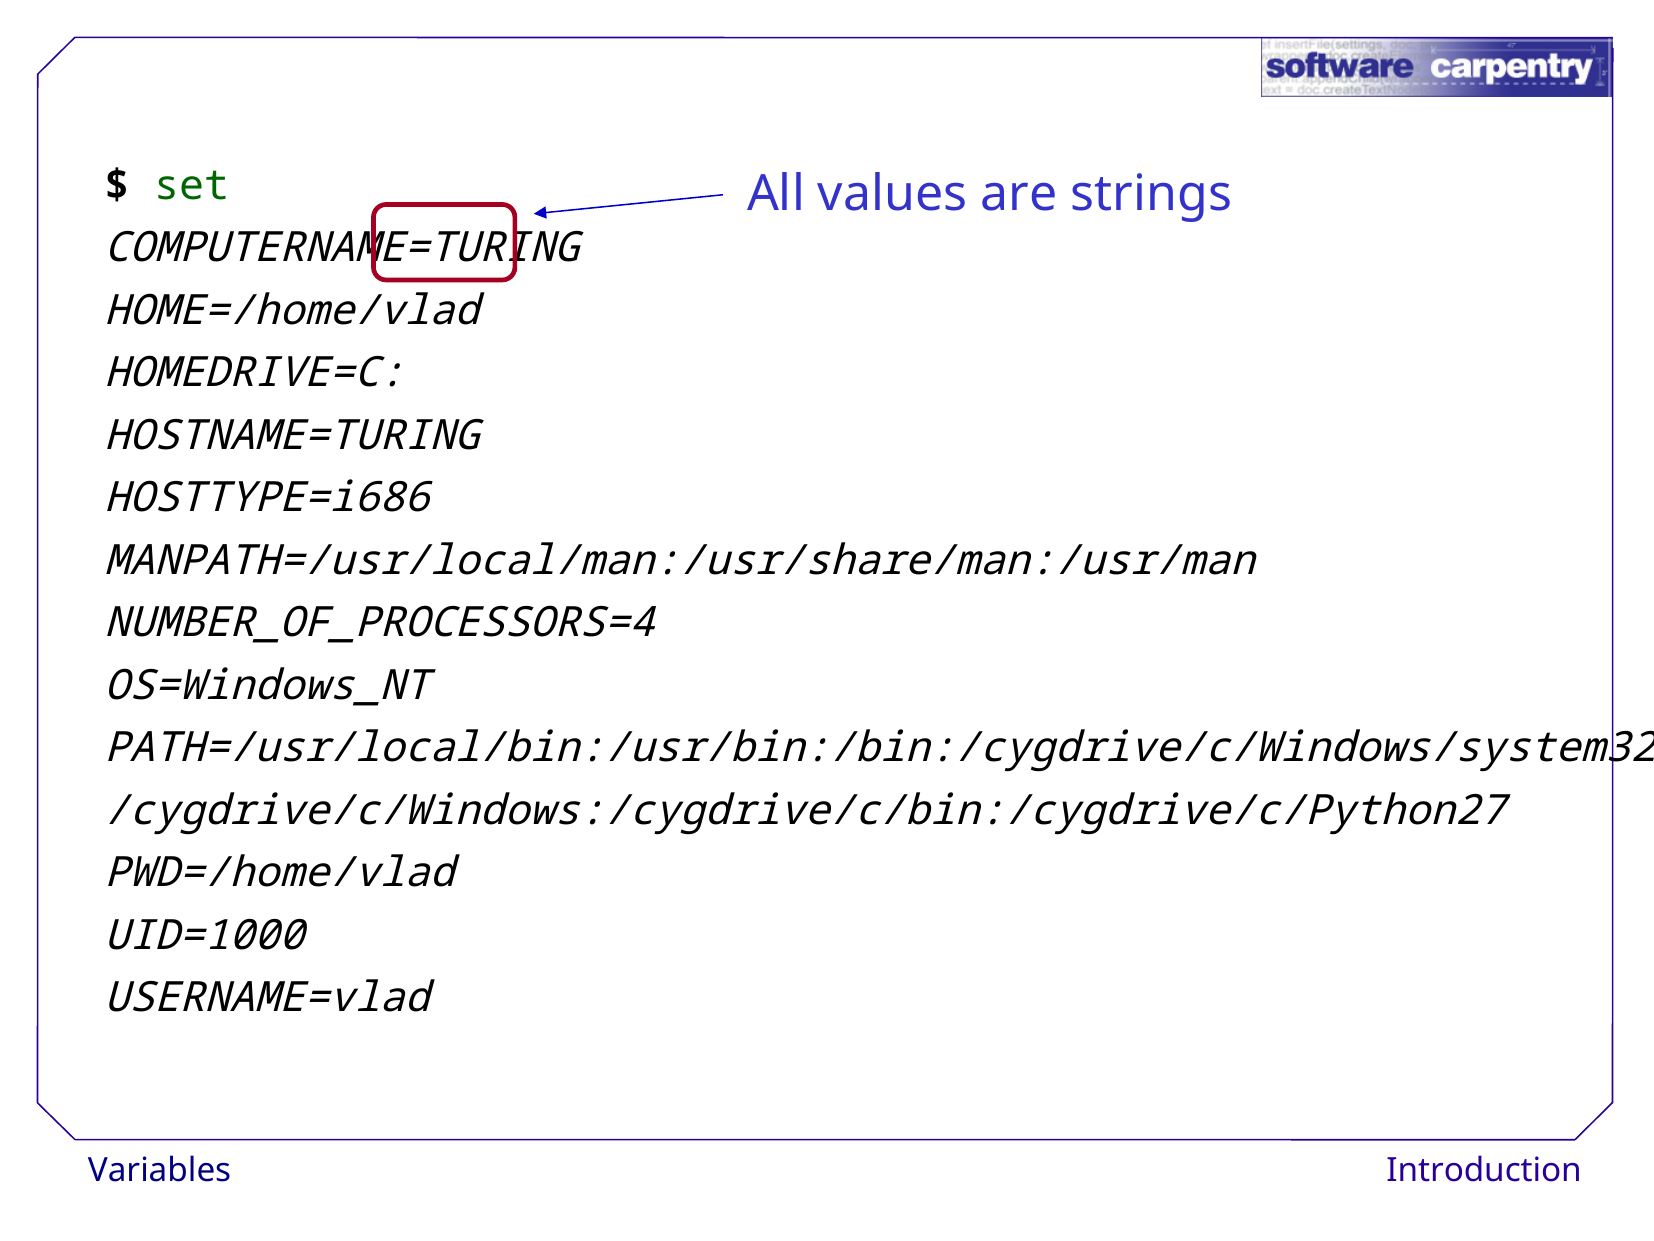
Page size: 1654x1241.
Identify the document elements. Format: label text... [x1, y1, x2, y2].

text_box $ set COMPUTERNAME=TURING HOME=/home/vlad HOMEDRIVE=C: HOSTNAME=TURING HOSTTYPE=i686 MANPATH=/usr/local/man:/usr/share/man:/usr/man NUMBER_OF_PROCESSORS=4 OS=Windows_NT PATH=/usr/local/bin:/usr/bin:/bin:/cygdrive/c/Windows/system32: /cygdrive/c/Windows:/cygdrive/c/bin:/cygdrive/c/Python27 PWD=/home/vlad UID=1000 USERNAME=vlad [89, 137, 1512, 1036]
picture [1261, 39, 1613, 97]
text_box All values are strings [732, 137, 1564, 299]
